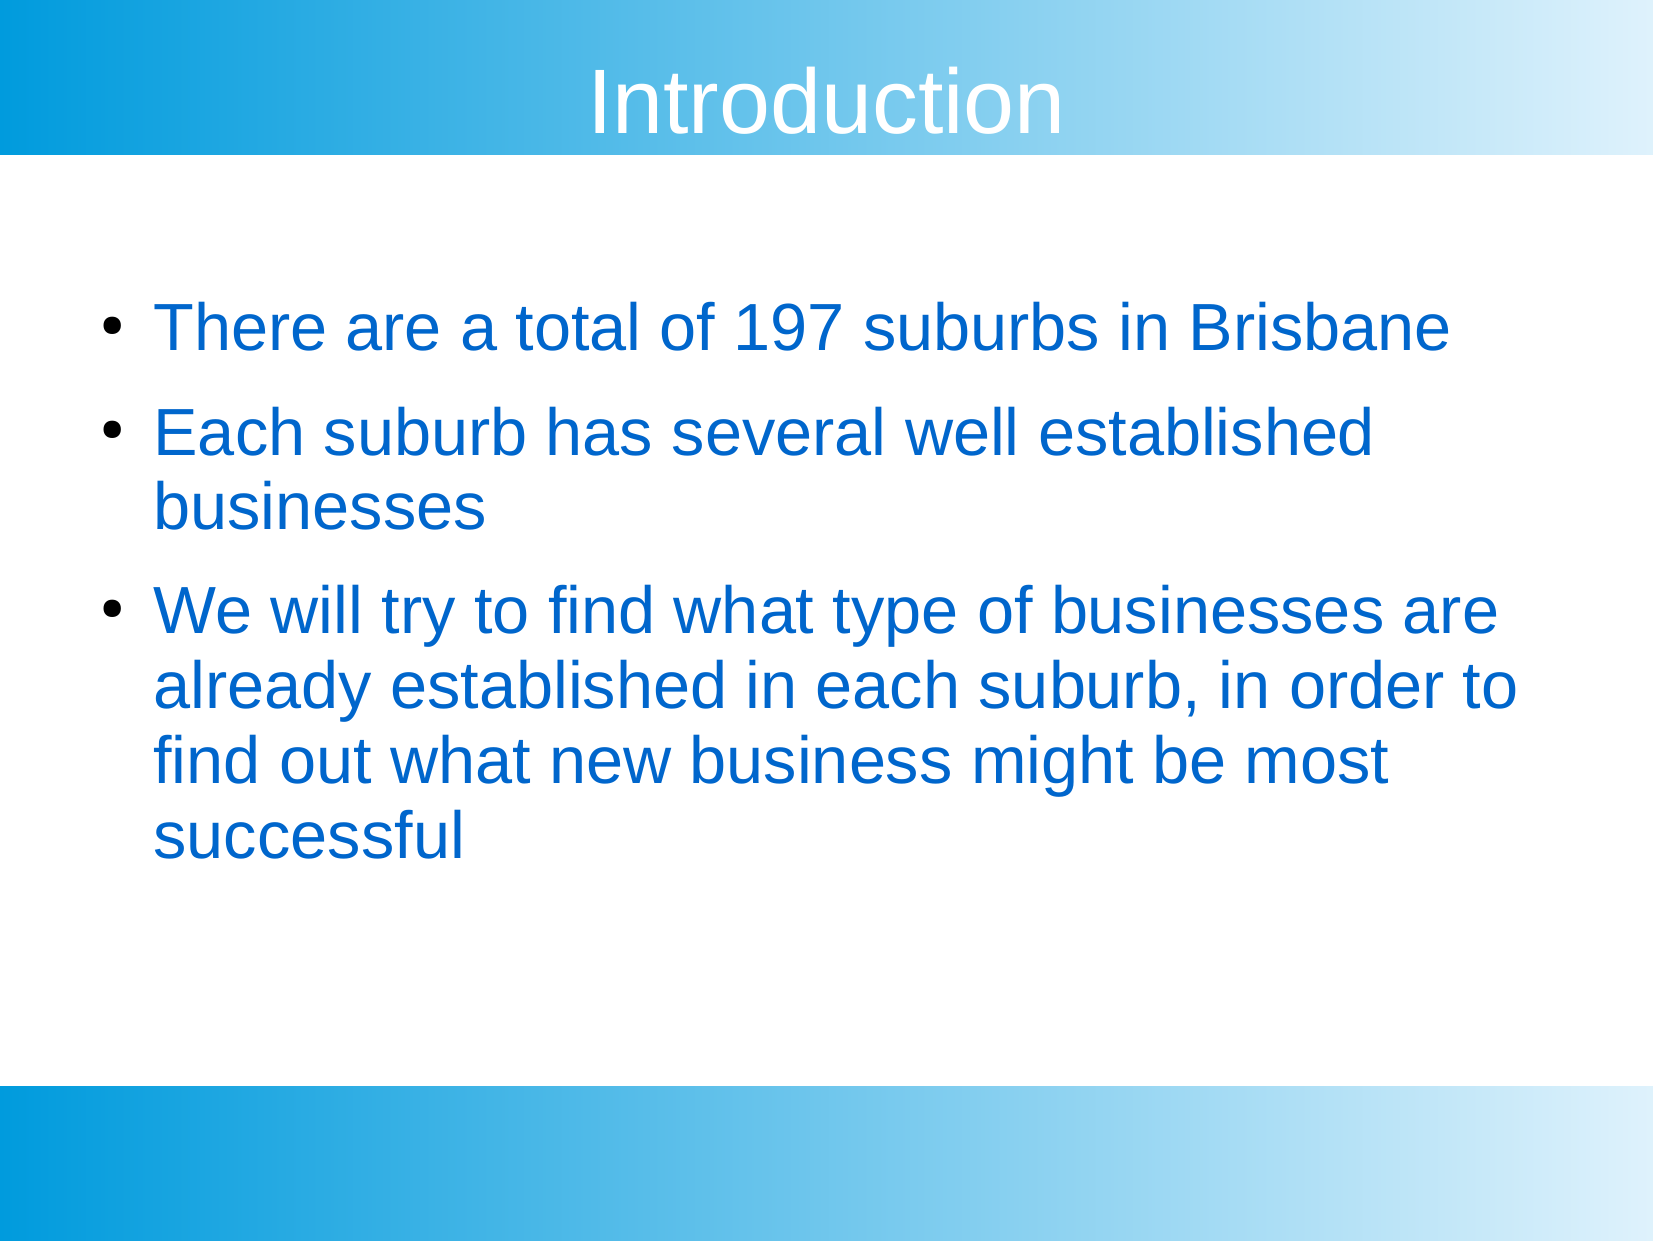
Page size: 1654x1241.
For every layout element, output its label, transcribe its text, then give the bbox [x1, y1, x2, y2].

list There are a total of 197 suburbs in Brisbane Each suburb has several well established businesses We will try to find what type of businesses are already established in each suburb, in order to find out what new business might be most successful [82, 290, 1571, 1010]
title Introduction [82, 49, 1571, 155]
